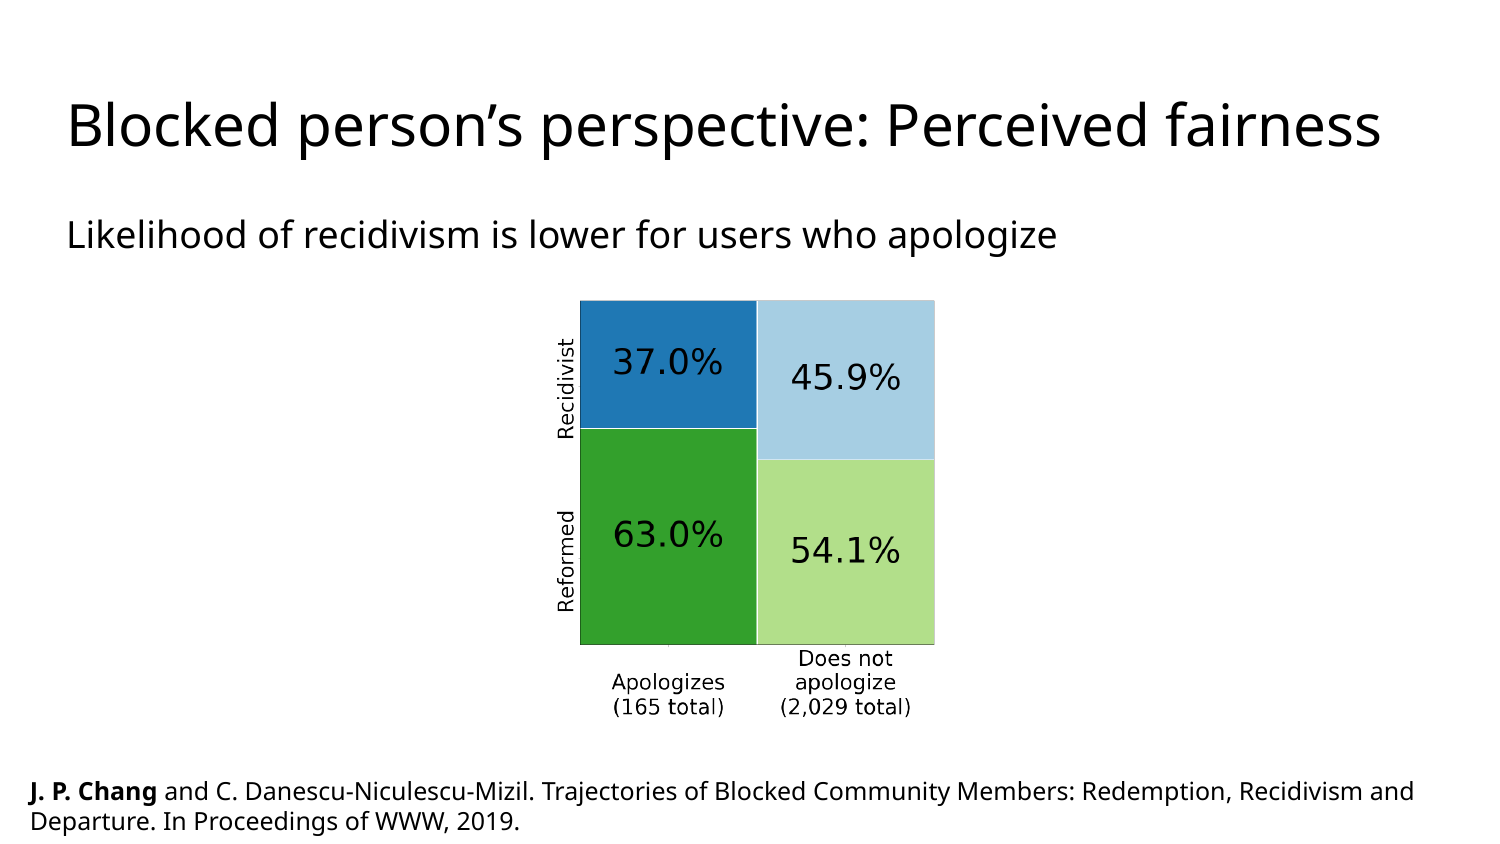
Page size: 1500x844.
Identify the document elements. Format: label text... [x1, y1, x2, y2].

picture [551, 295, 939, 723]
text_box J. P. Chang and C. Danescu-Niculescu-Mizil. Trajectories of Blocked Community Members: Redemption, Recidivism and Departure. In Proceedings of WWW, 2019. [14, 760, 1480, 834]
title Blocked person’s perspective: Perceived fairness [51, 72, 1449, 167]
list Likelihood of recidivism is lower for users who apologize [51, 189, 1449, 750]
